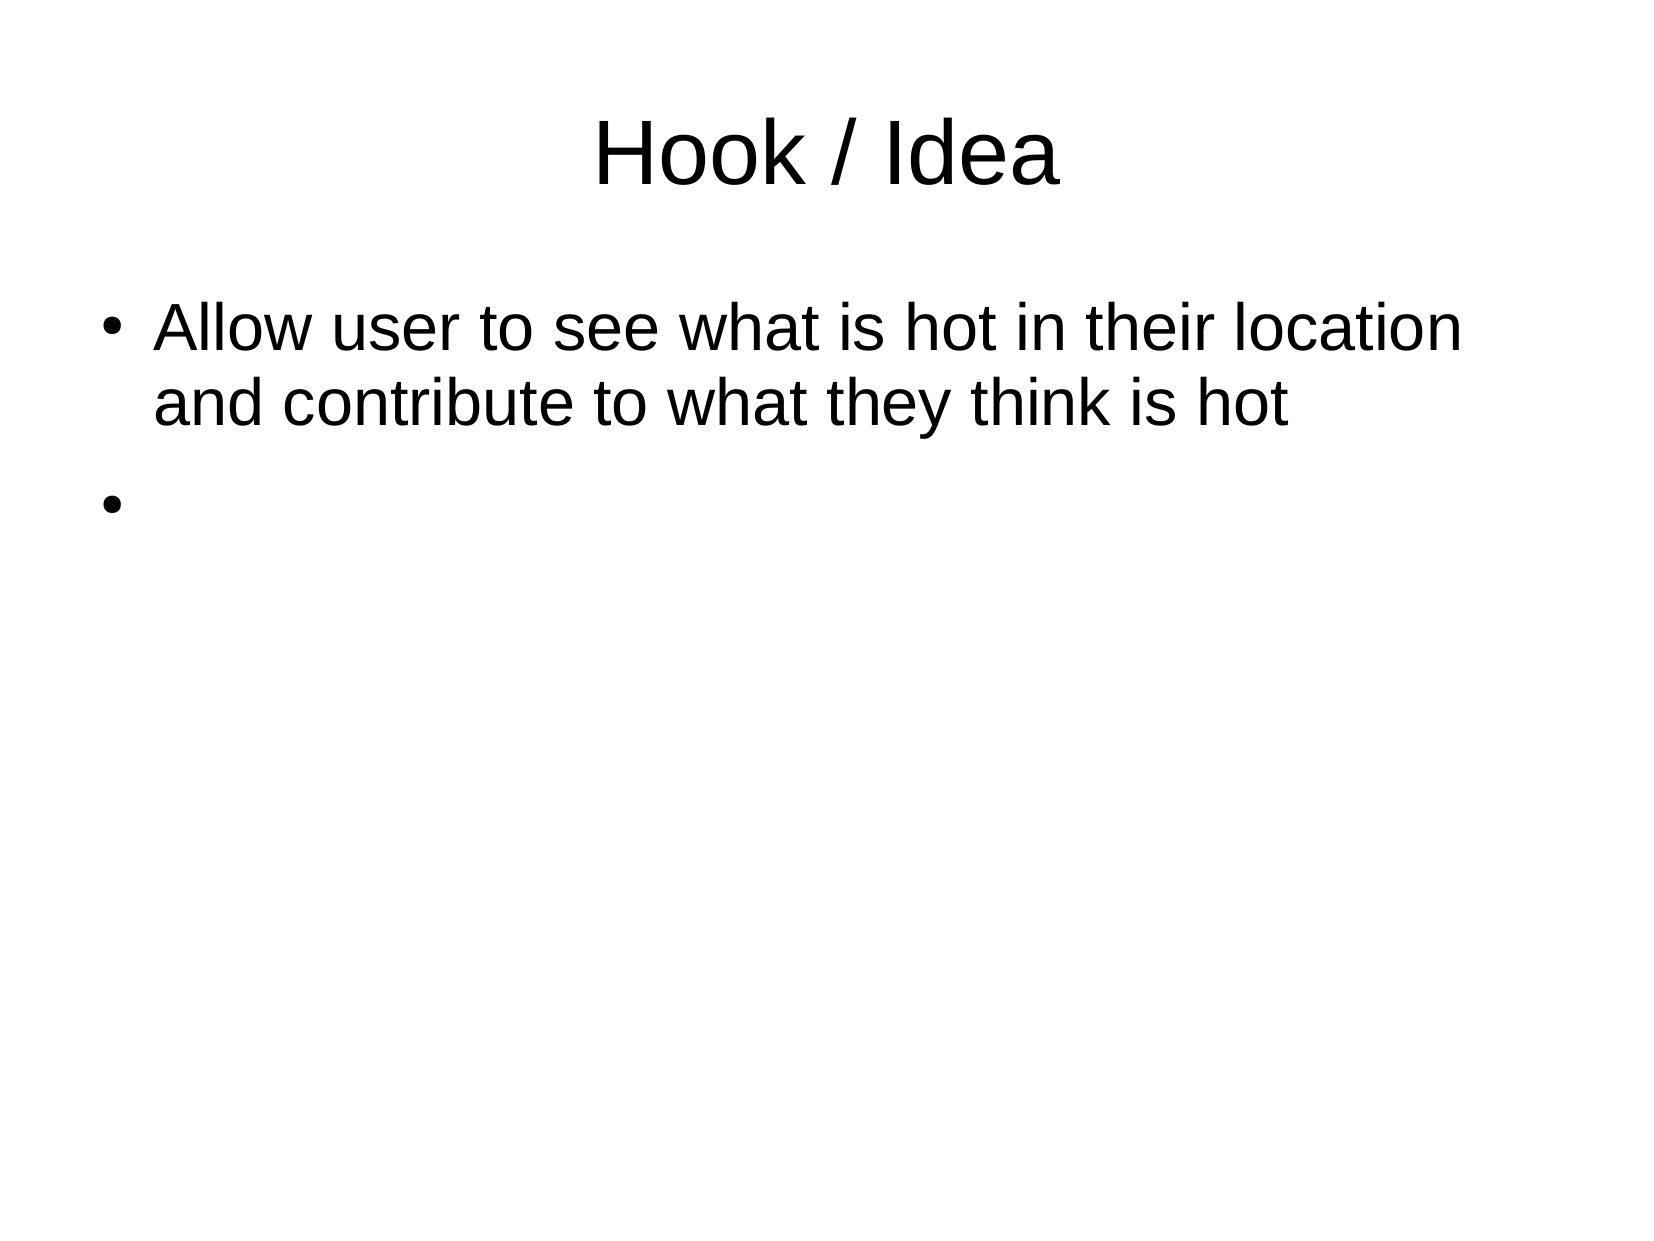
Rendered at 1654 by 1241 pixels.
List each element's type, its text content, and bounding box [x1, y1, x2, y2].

title Hook / Idea [82, 49, 1571, 257]
list Allow user to see what is hot in their location and contribute to what they think is hot [82, 290, 1571, 1109]
